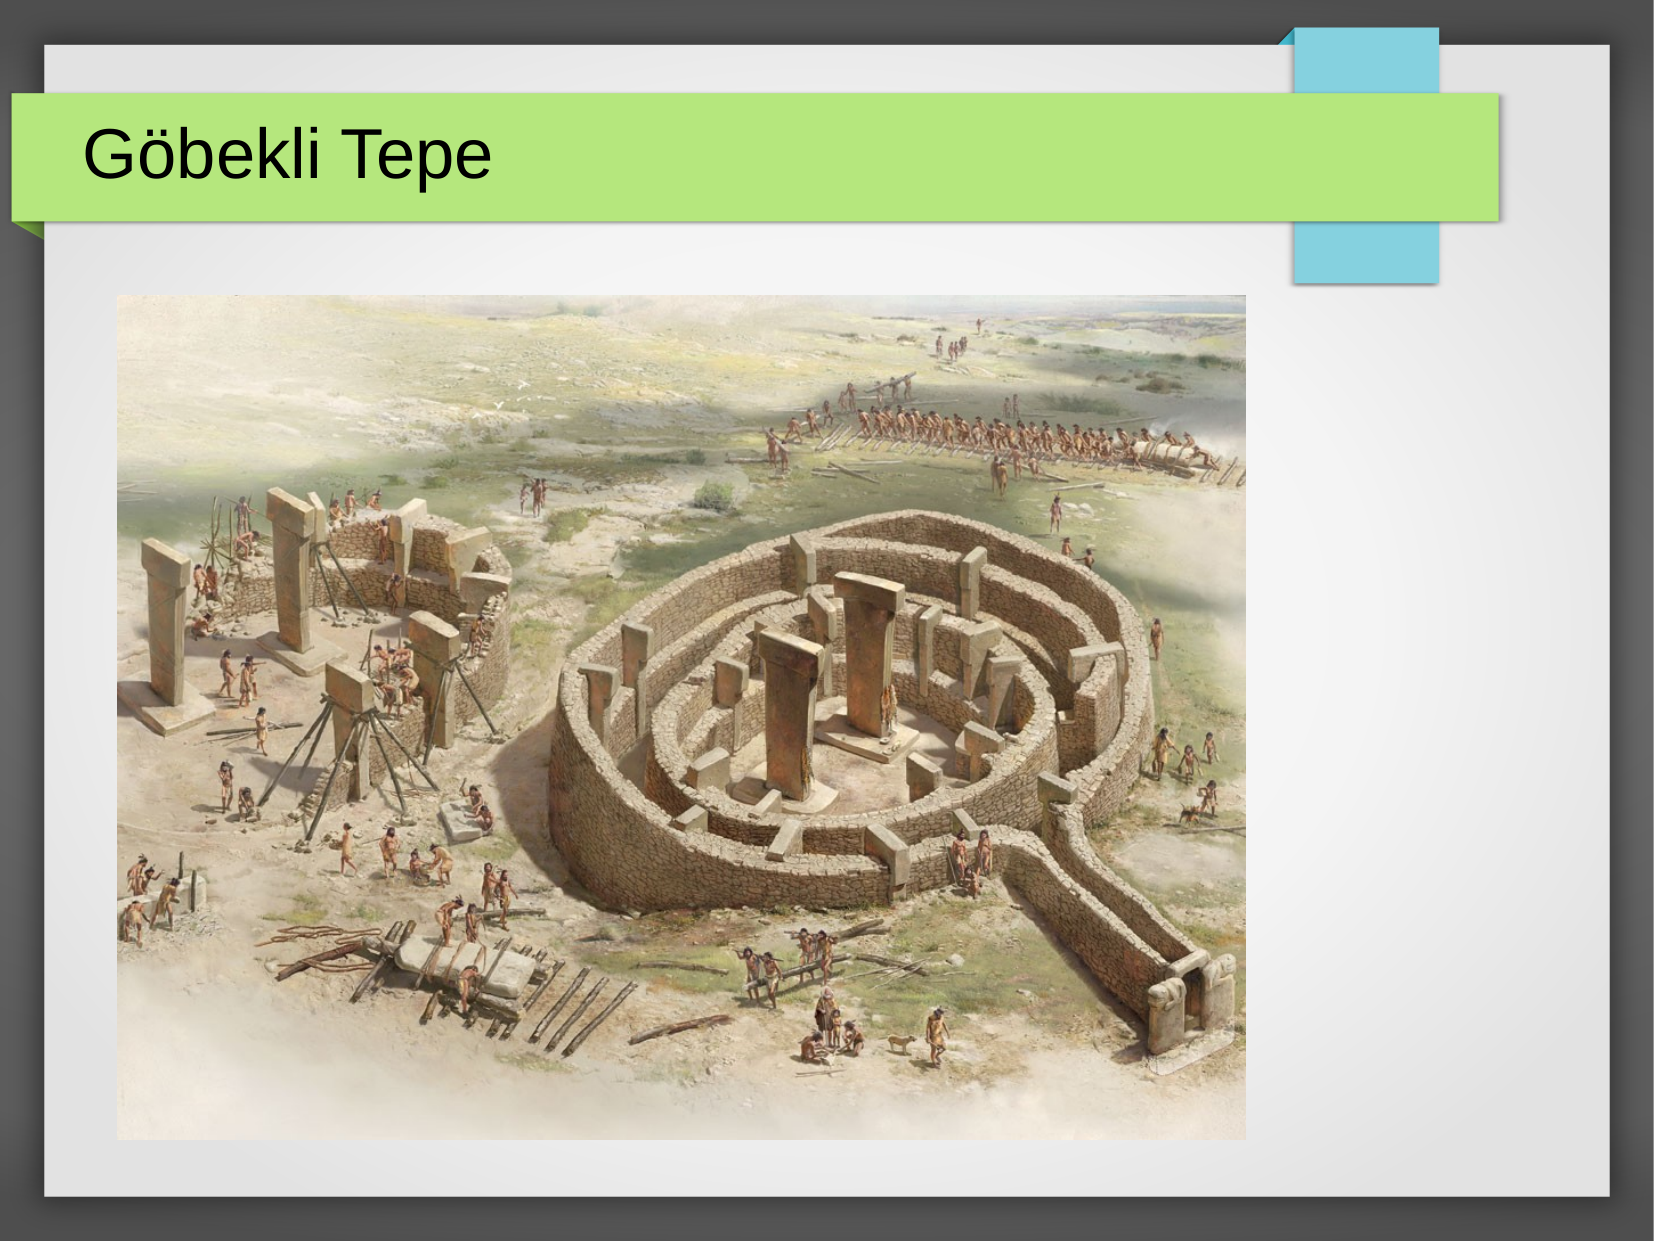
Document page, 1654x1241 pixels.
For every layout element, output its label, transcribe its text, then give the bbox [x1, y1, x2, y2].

title Göbekli Tepe [82, 94, 1264, 213]
picture [0, 0, 1654, 1241]
